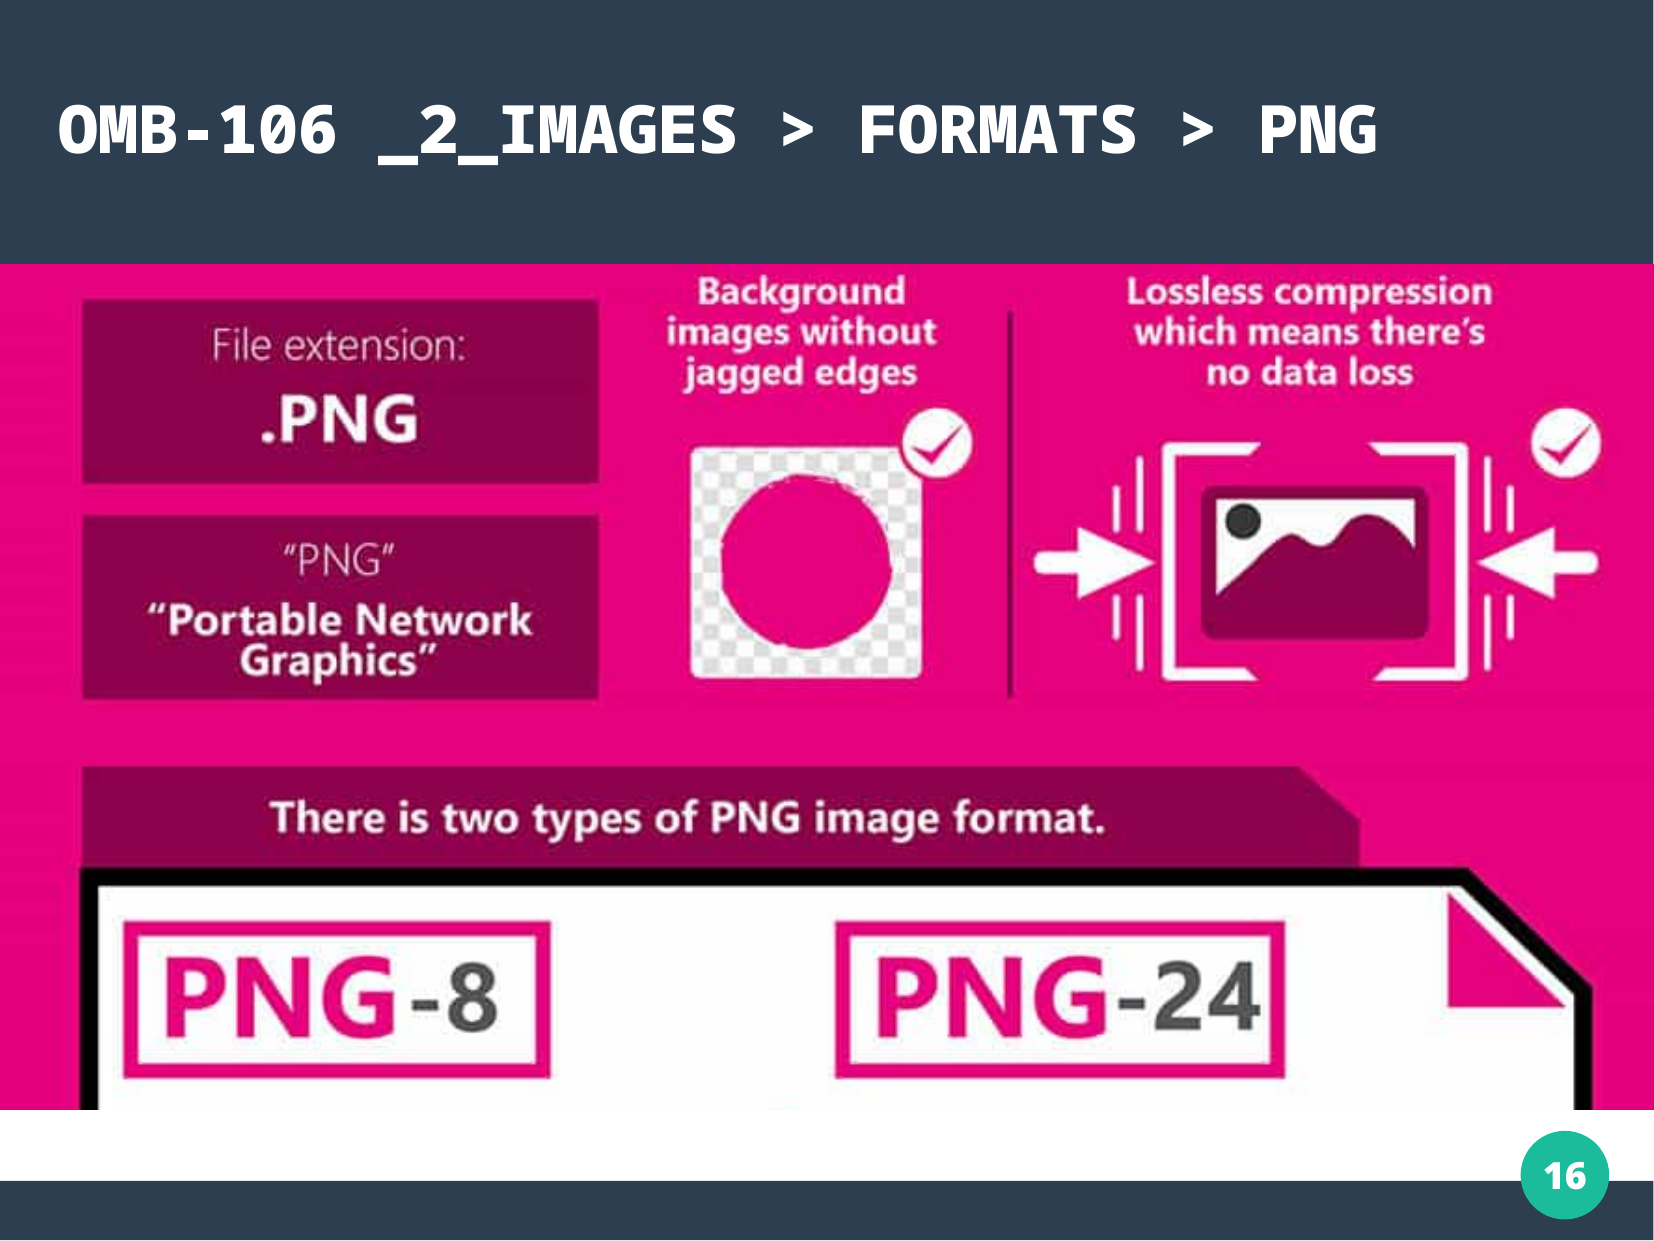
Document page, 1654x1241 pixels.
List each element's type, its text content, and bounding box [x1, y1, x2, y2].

title OMB-106 _2_IMAGES > FORMATS > PNG [58, 49, 1595, 207]
picture [0, 264, 1654, 1110]
